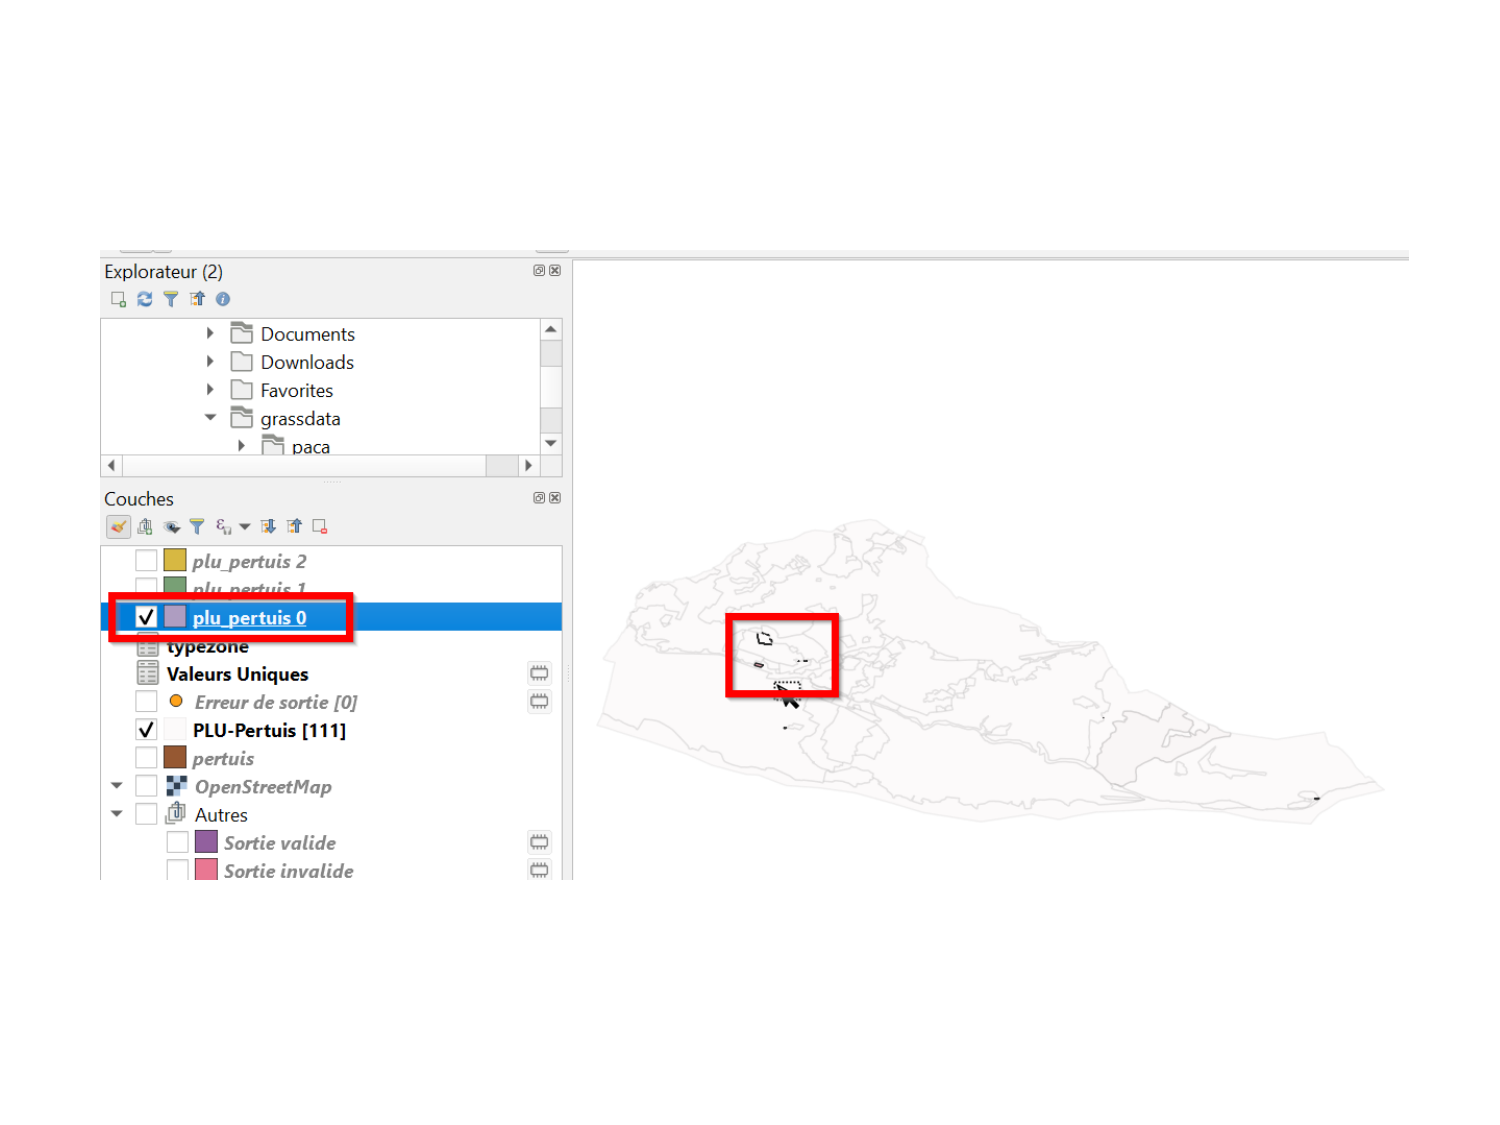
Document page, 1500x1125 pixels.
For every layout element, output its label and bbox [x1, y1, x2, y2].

picture [100, 250, 1409, 881]
